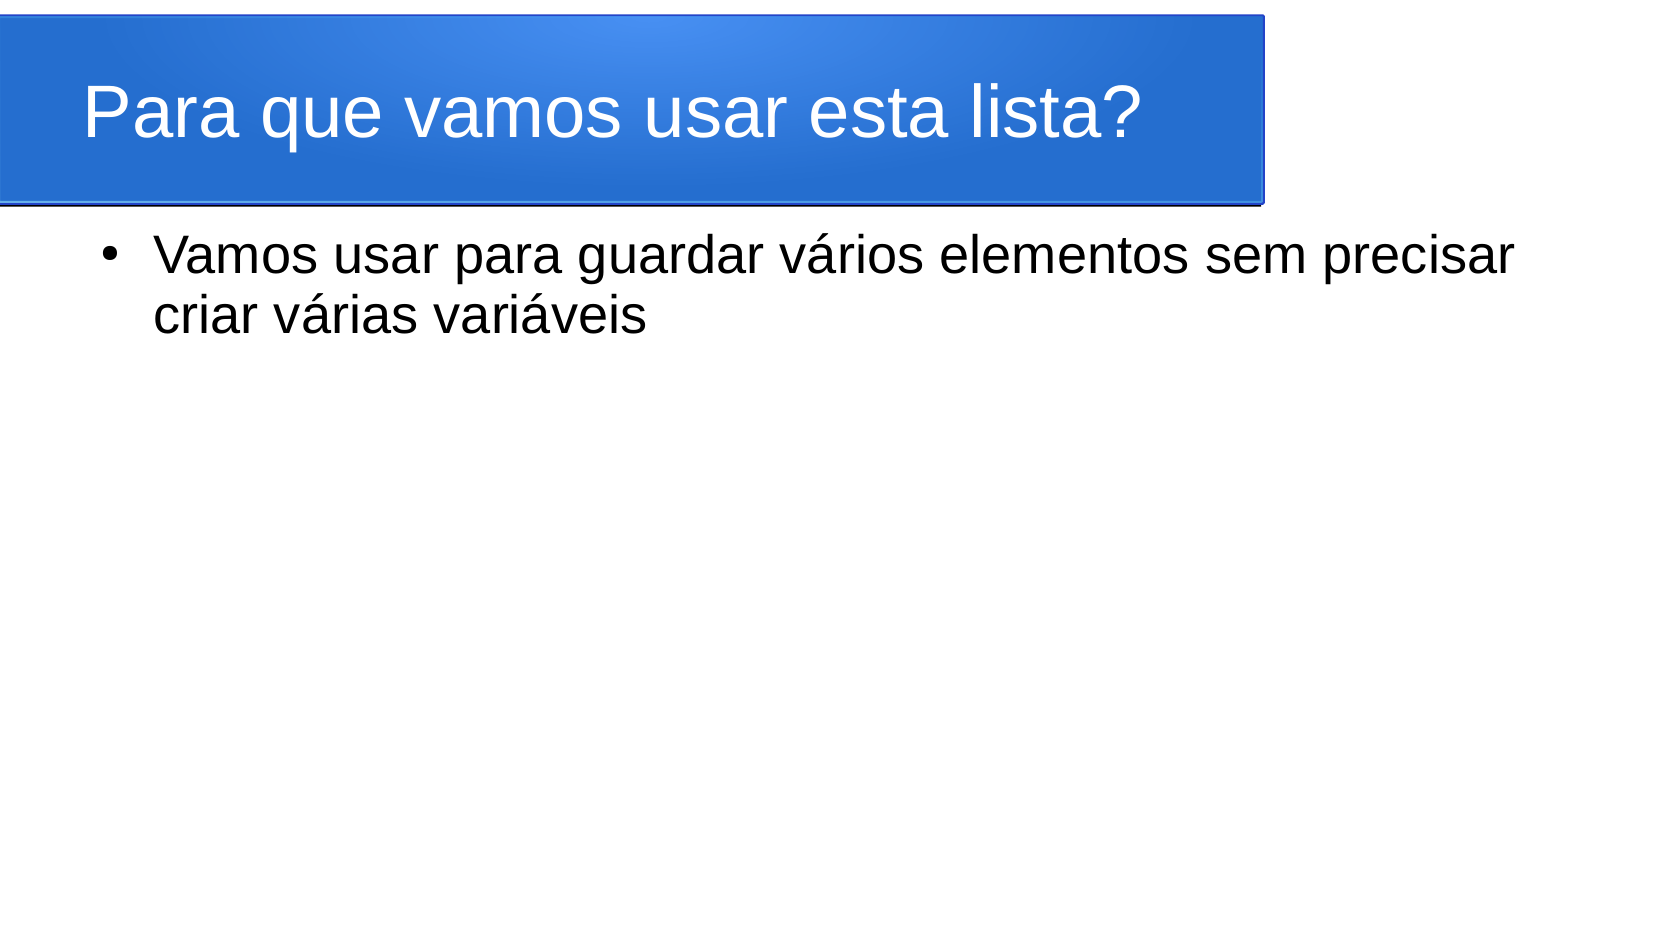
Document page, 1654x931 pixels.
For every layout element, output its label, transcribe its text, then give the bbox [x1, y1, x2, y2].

title Para que vamos usar esta lista? [82, 35, 1235, 189]
list Vamos usar para guardar vários elementos sem precisar criar várias variáveis [82, 224, 1571, 827]
